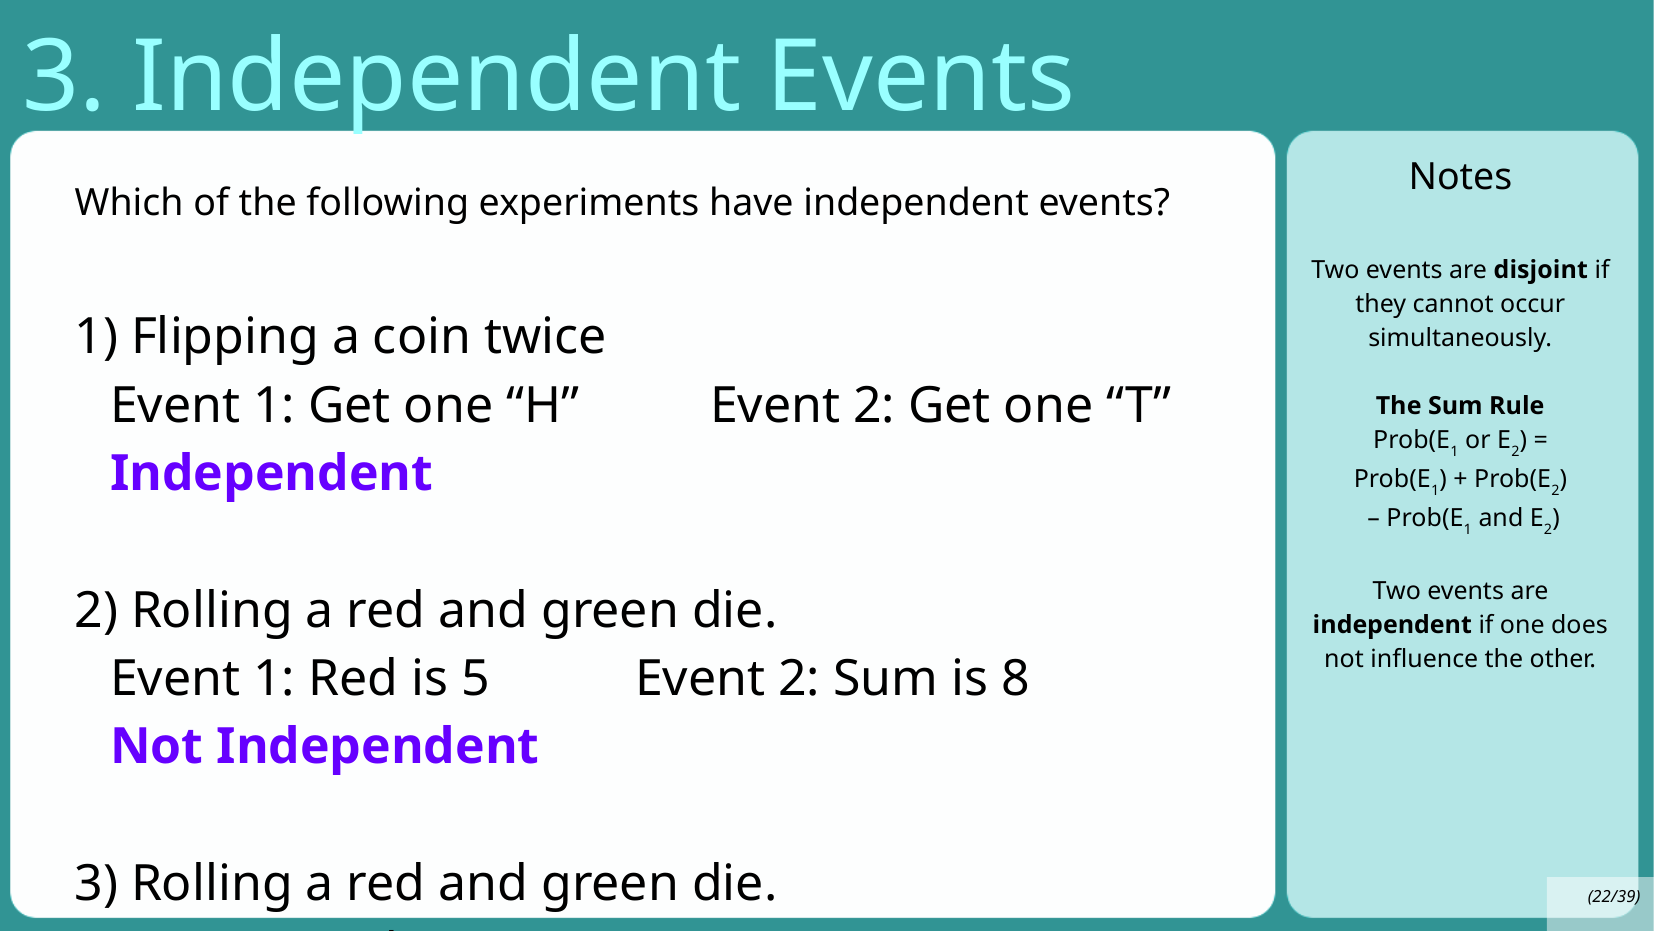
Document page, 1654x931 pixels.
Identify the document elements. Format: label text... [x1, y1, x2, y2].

text_box Which of the following experiments have independent events? Flipping a coin twice Event 1: Get one “H” Event 2: Get one “T” Independent Rolling a red and green die. Event 1: Red is 5 Event 2: Sum is 8 Not Independent Rolling a red and green die. Event 1: Red is 2 Event 2: Green is 3 Independent [74, 175, 1244, 895]
title 3. Independent Events [22, 13, 1511, 130]
text_box Notes Two events are disjoint if they cannot occur simultaneously. The Sum Rule Prob(E1 or E2) = Prob(E1) + Prob(E2) – Prob(E1 and E2) Two events are independent if one does not influence the other. [1290, 141, 1631, 661]
picture [0, 0, 1654, 931]
text_box (<number>/39) [1546, 877, 1654, 931]
